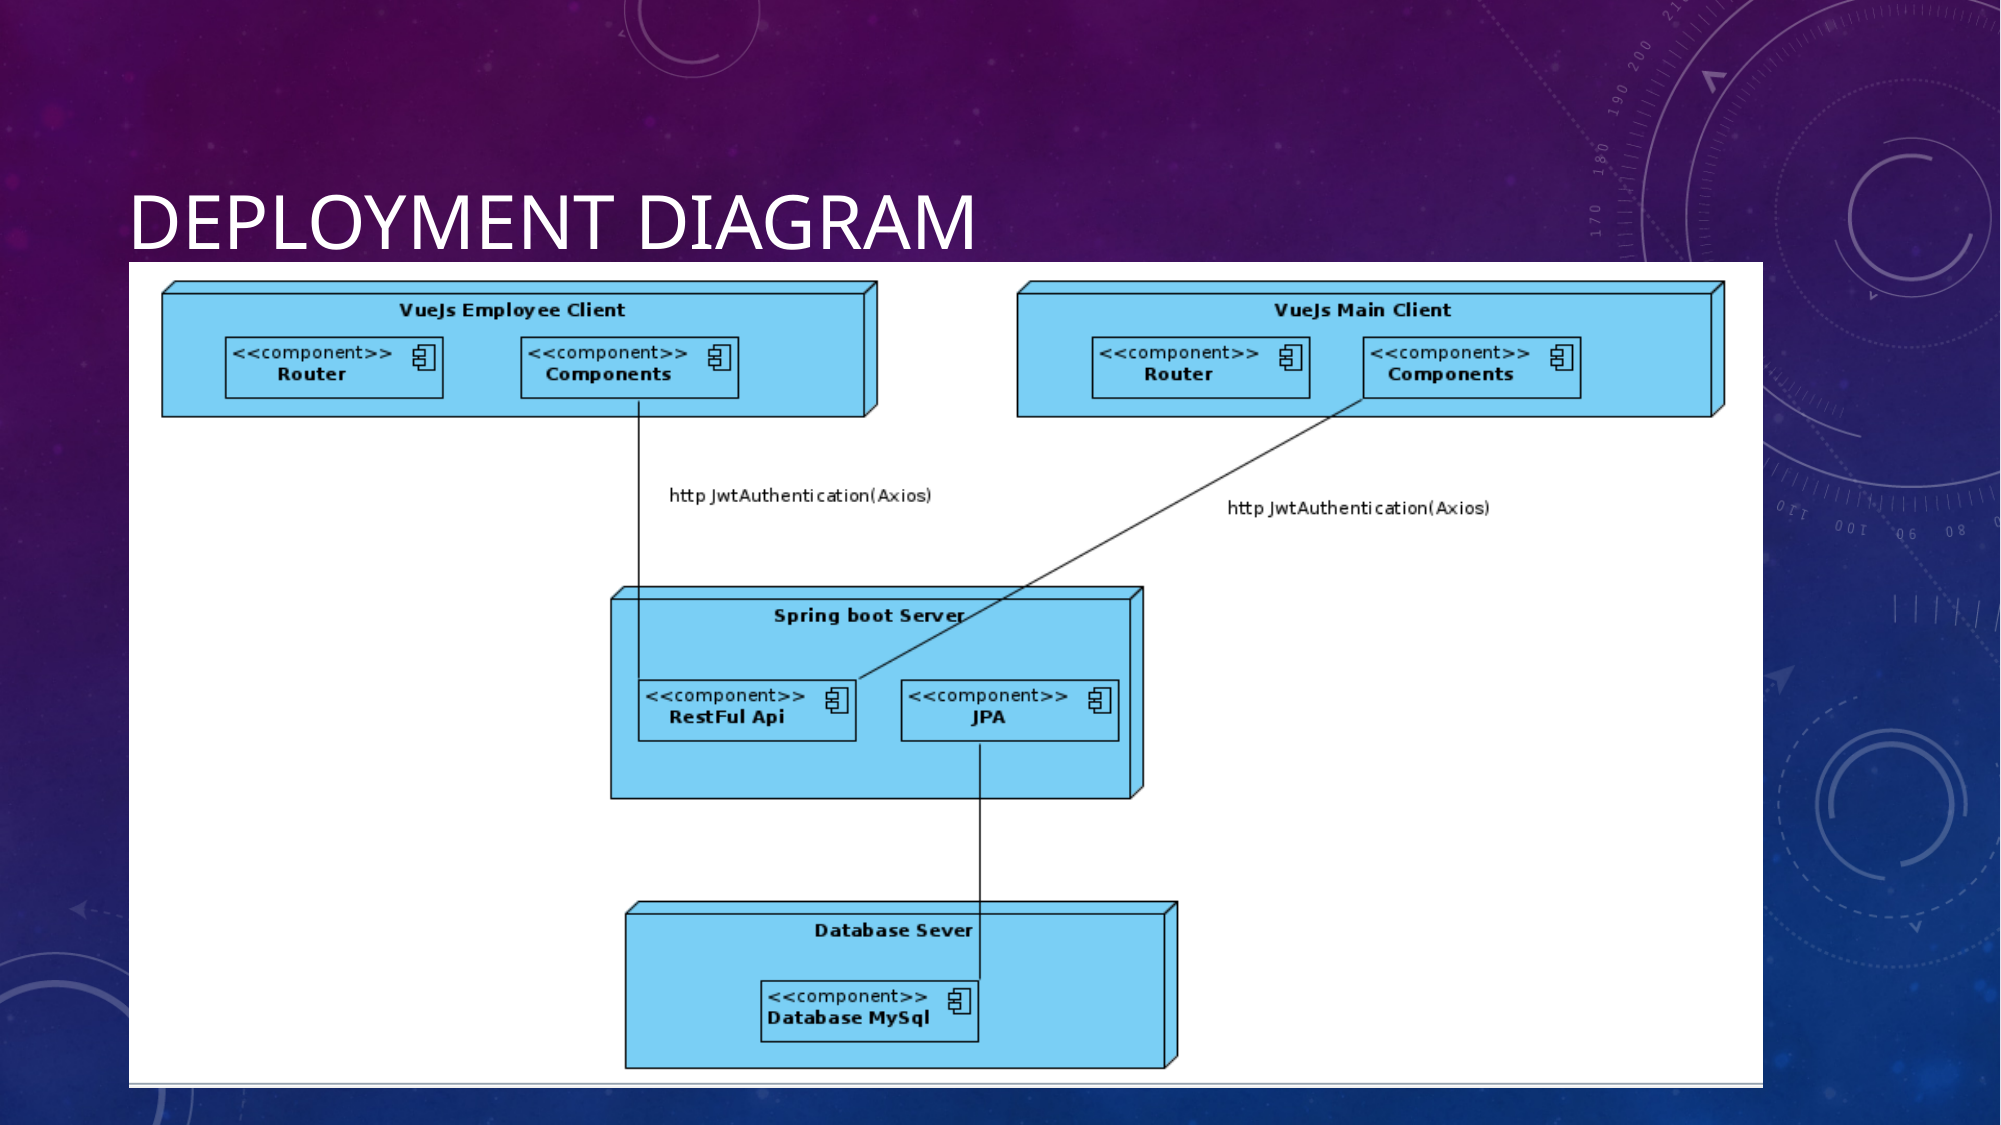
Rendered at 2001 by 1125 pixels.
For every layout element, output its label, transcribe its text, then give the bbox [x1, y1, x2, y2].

picture [0, 0, 2001, 1125]
title Deployment diagram [112, 99, 1775, 339]
